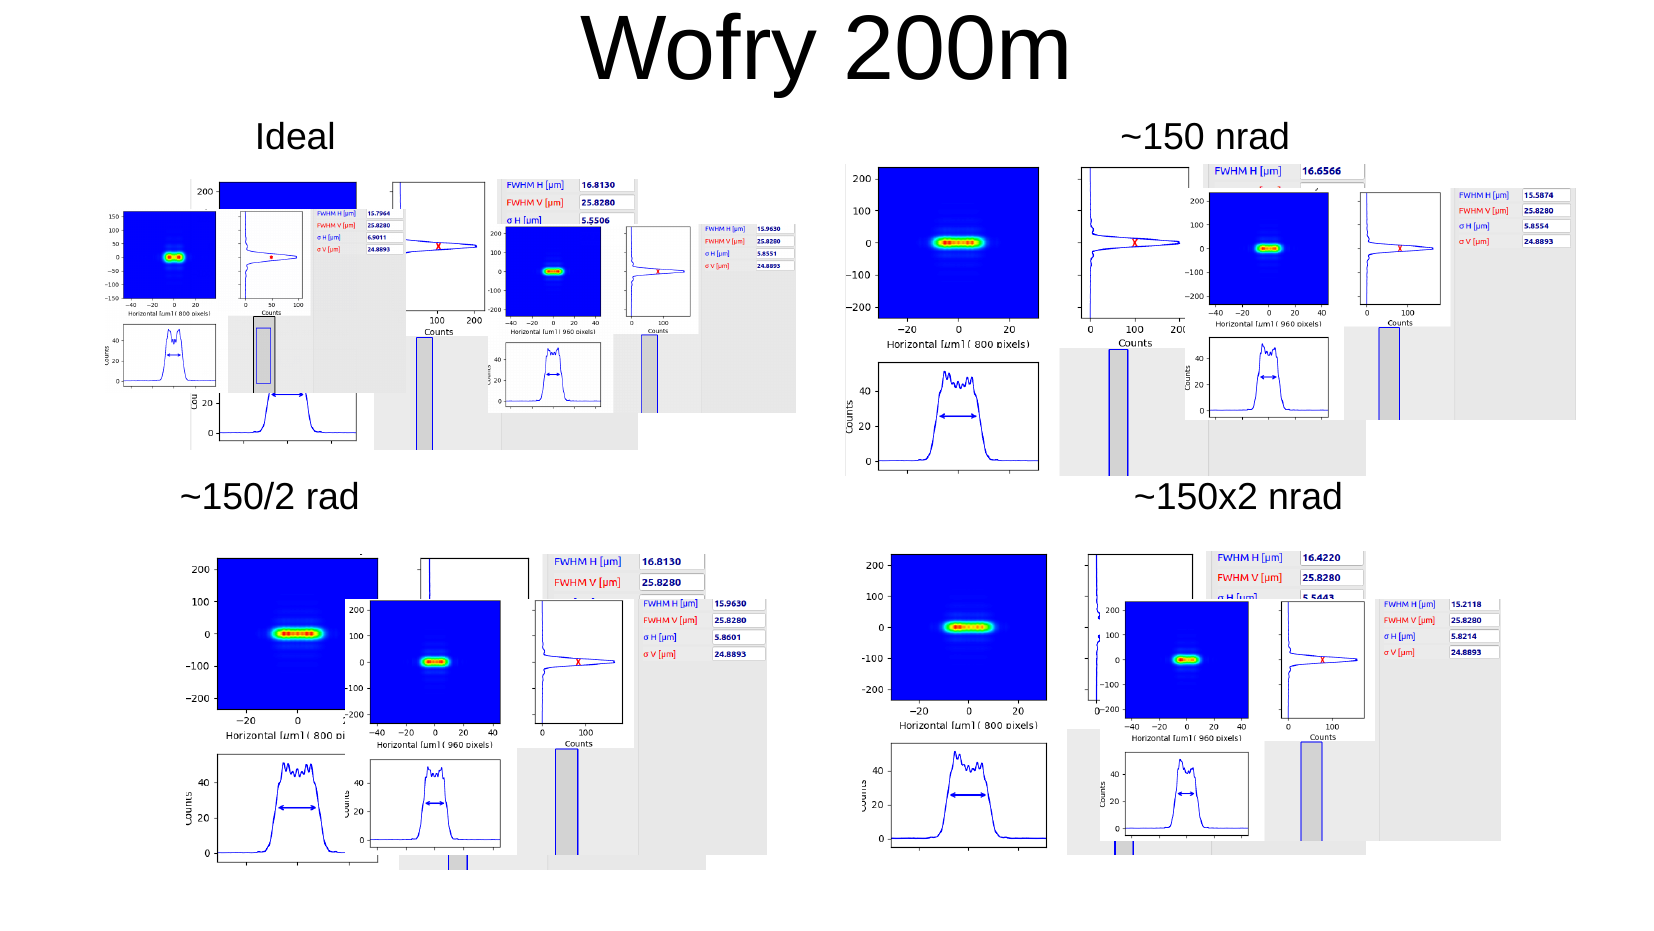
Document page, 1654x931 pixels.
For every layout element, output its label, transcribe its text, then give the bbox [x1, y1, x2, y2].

text_box ~150/2 rad ~150x2 nrad [165, 468, 1441, 568]
text_box Ideal ~150 nrad [240, 108, 1426, 166]
title Wofry 200m [82, 0, 1571, 126]
picture [862, 551, 1501, 856]
picture [845, 164, 1576, 476]
picture [105, 179, 796, 451]
picture [186, 554, 767, 870]
